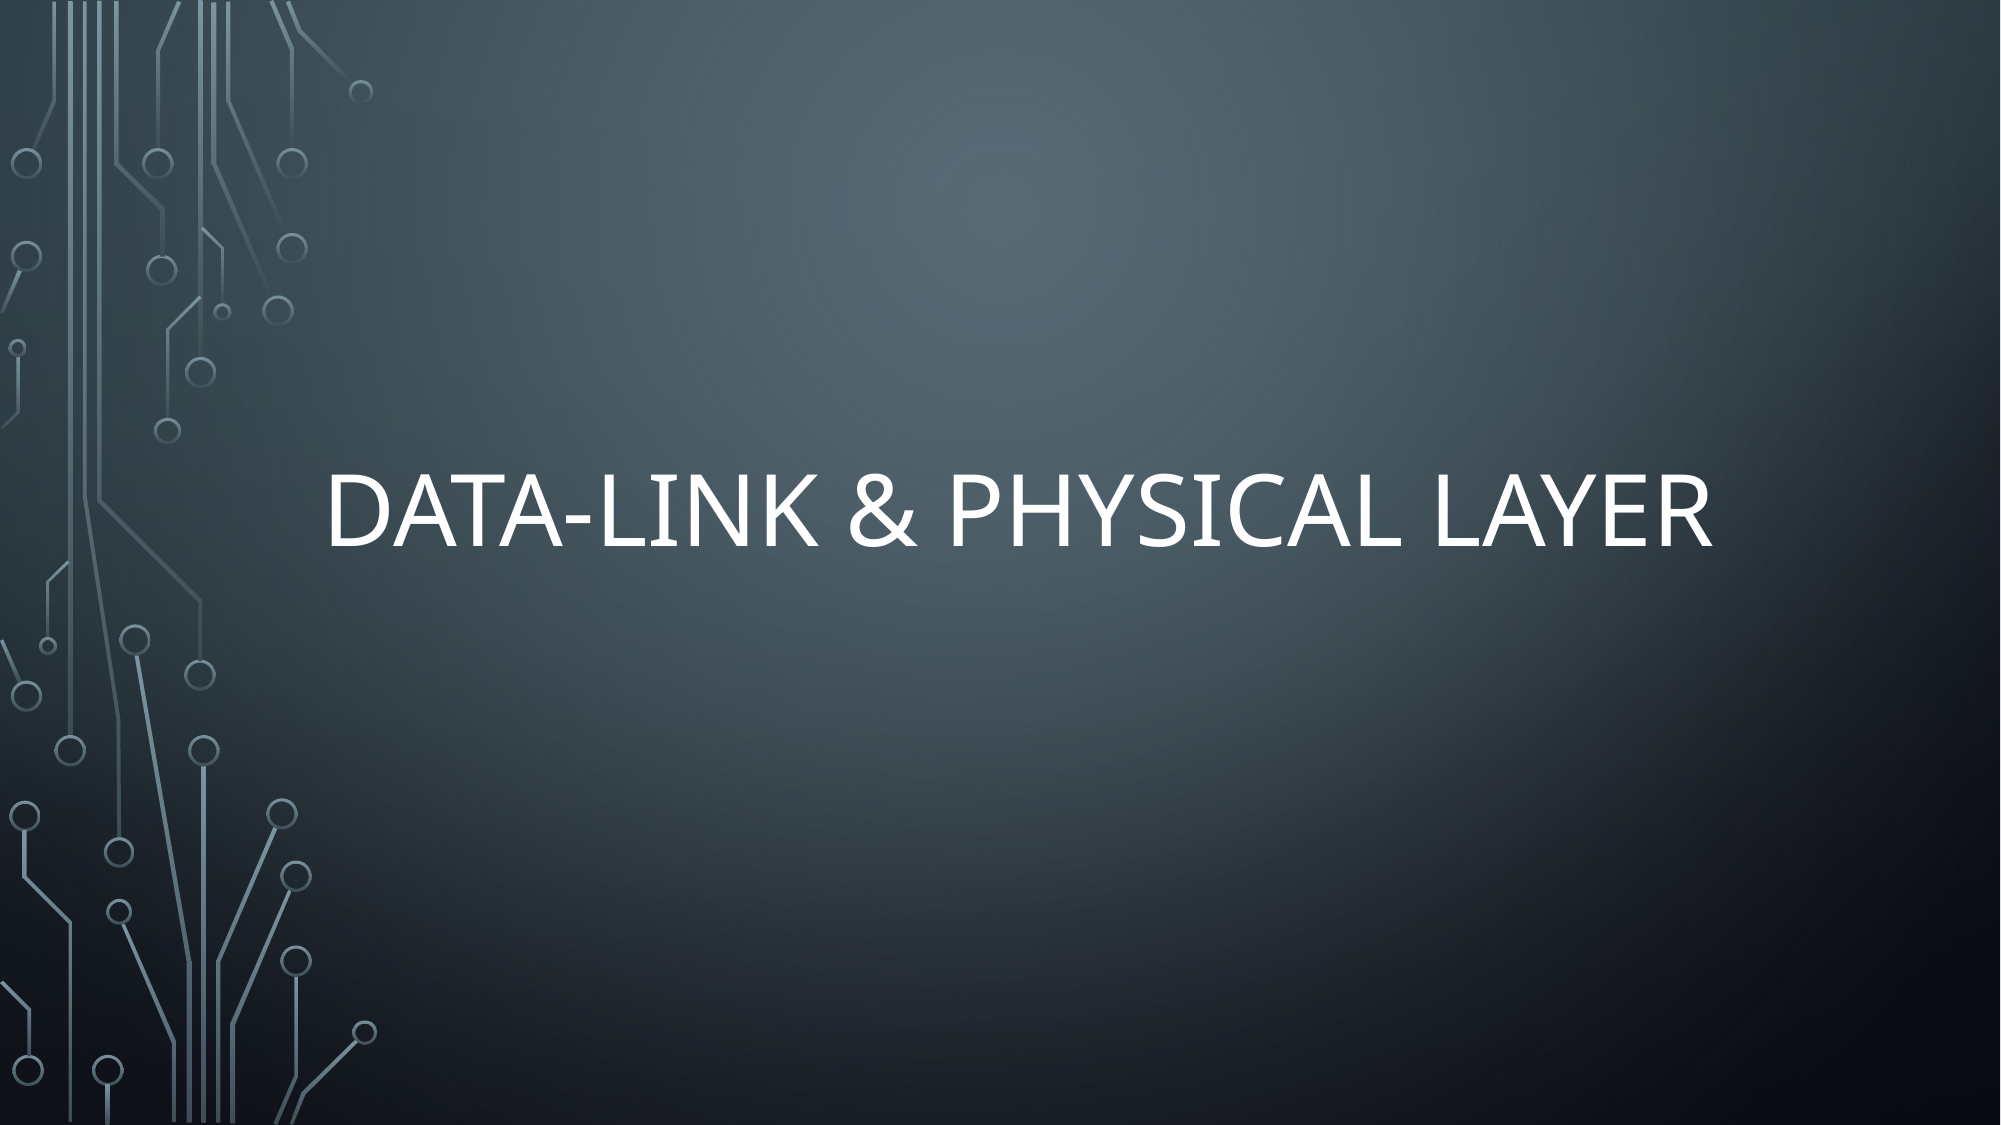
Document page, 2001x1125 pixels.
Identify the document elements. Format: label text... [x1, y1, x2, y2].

title Data-link & physical layer [307, 184, 1750, 576]
